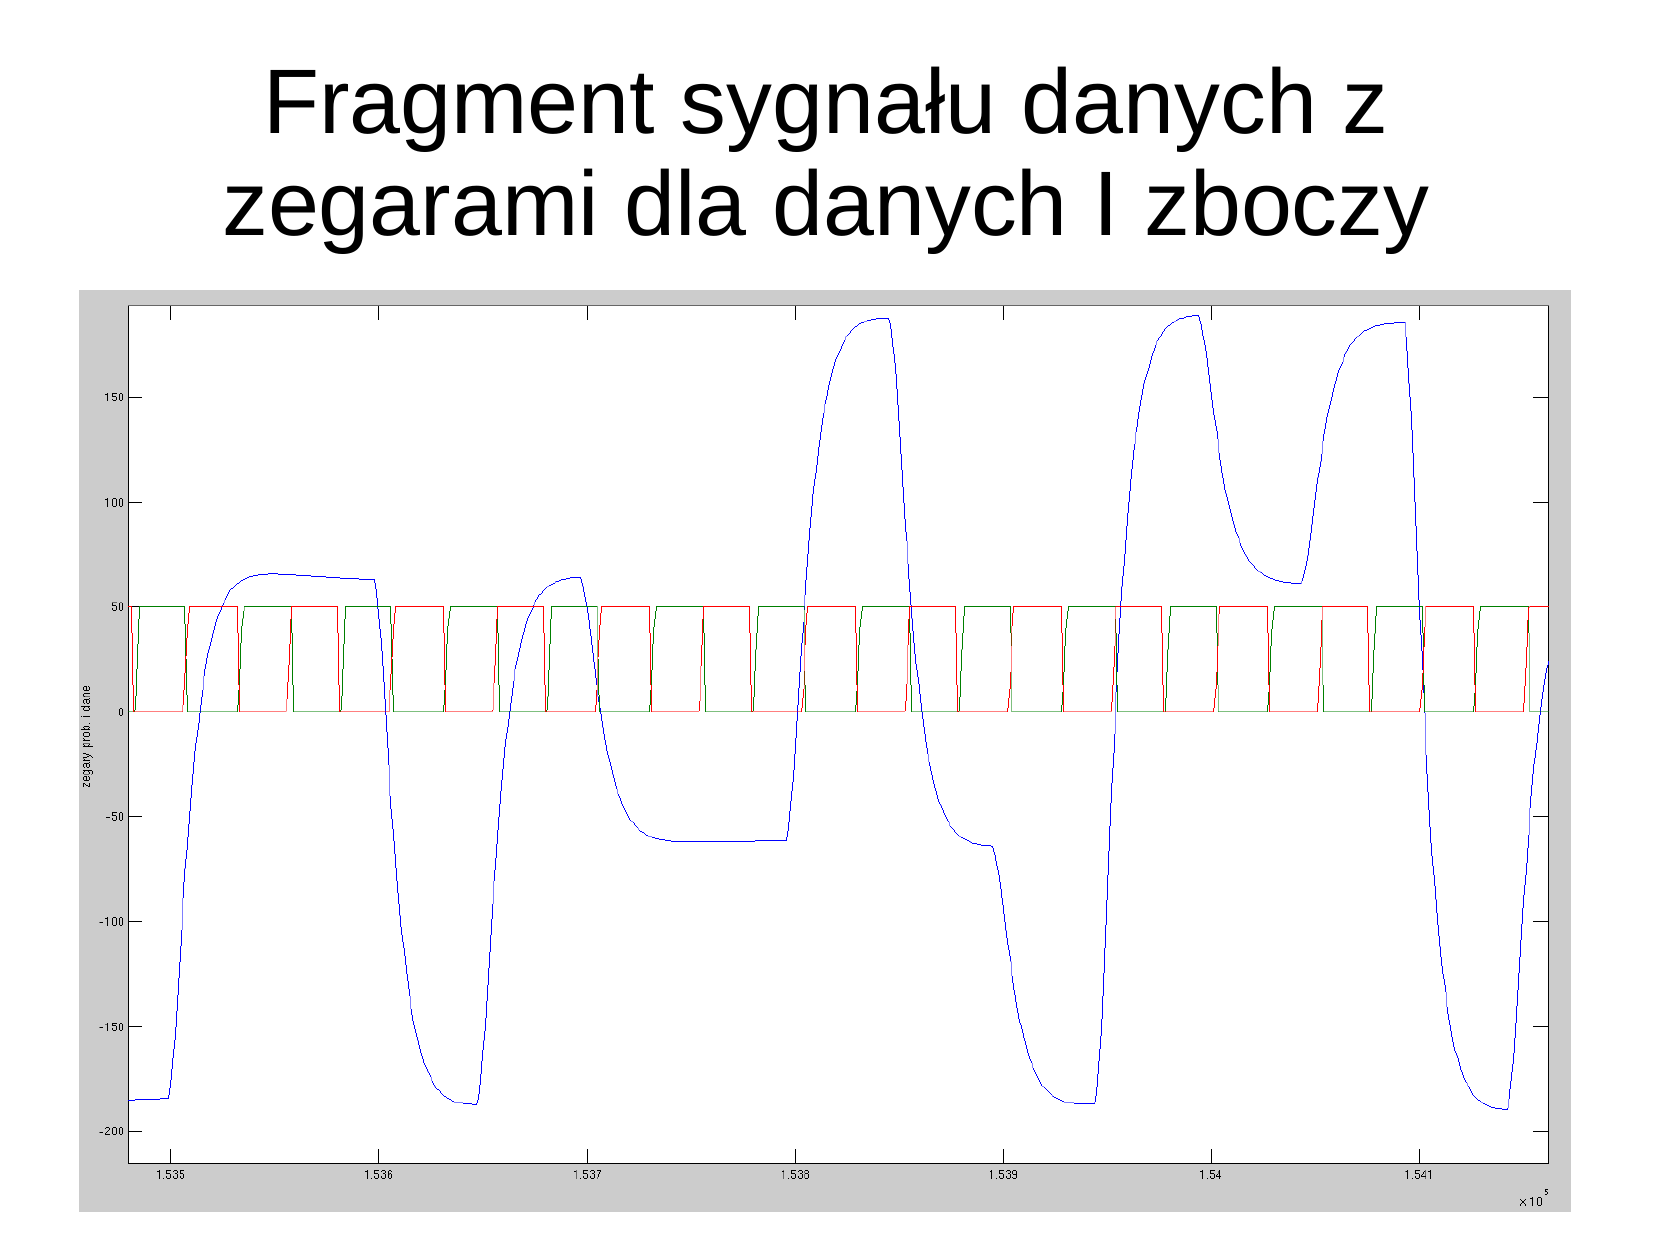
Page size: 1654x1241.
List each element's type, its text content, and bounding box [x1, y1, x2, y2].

picture [79, 290, 1571, 1212]
title Fragment sygnału danych z zegarami dla danych I zboczy [82, 49, 1571, 257]
